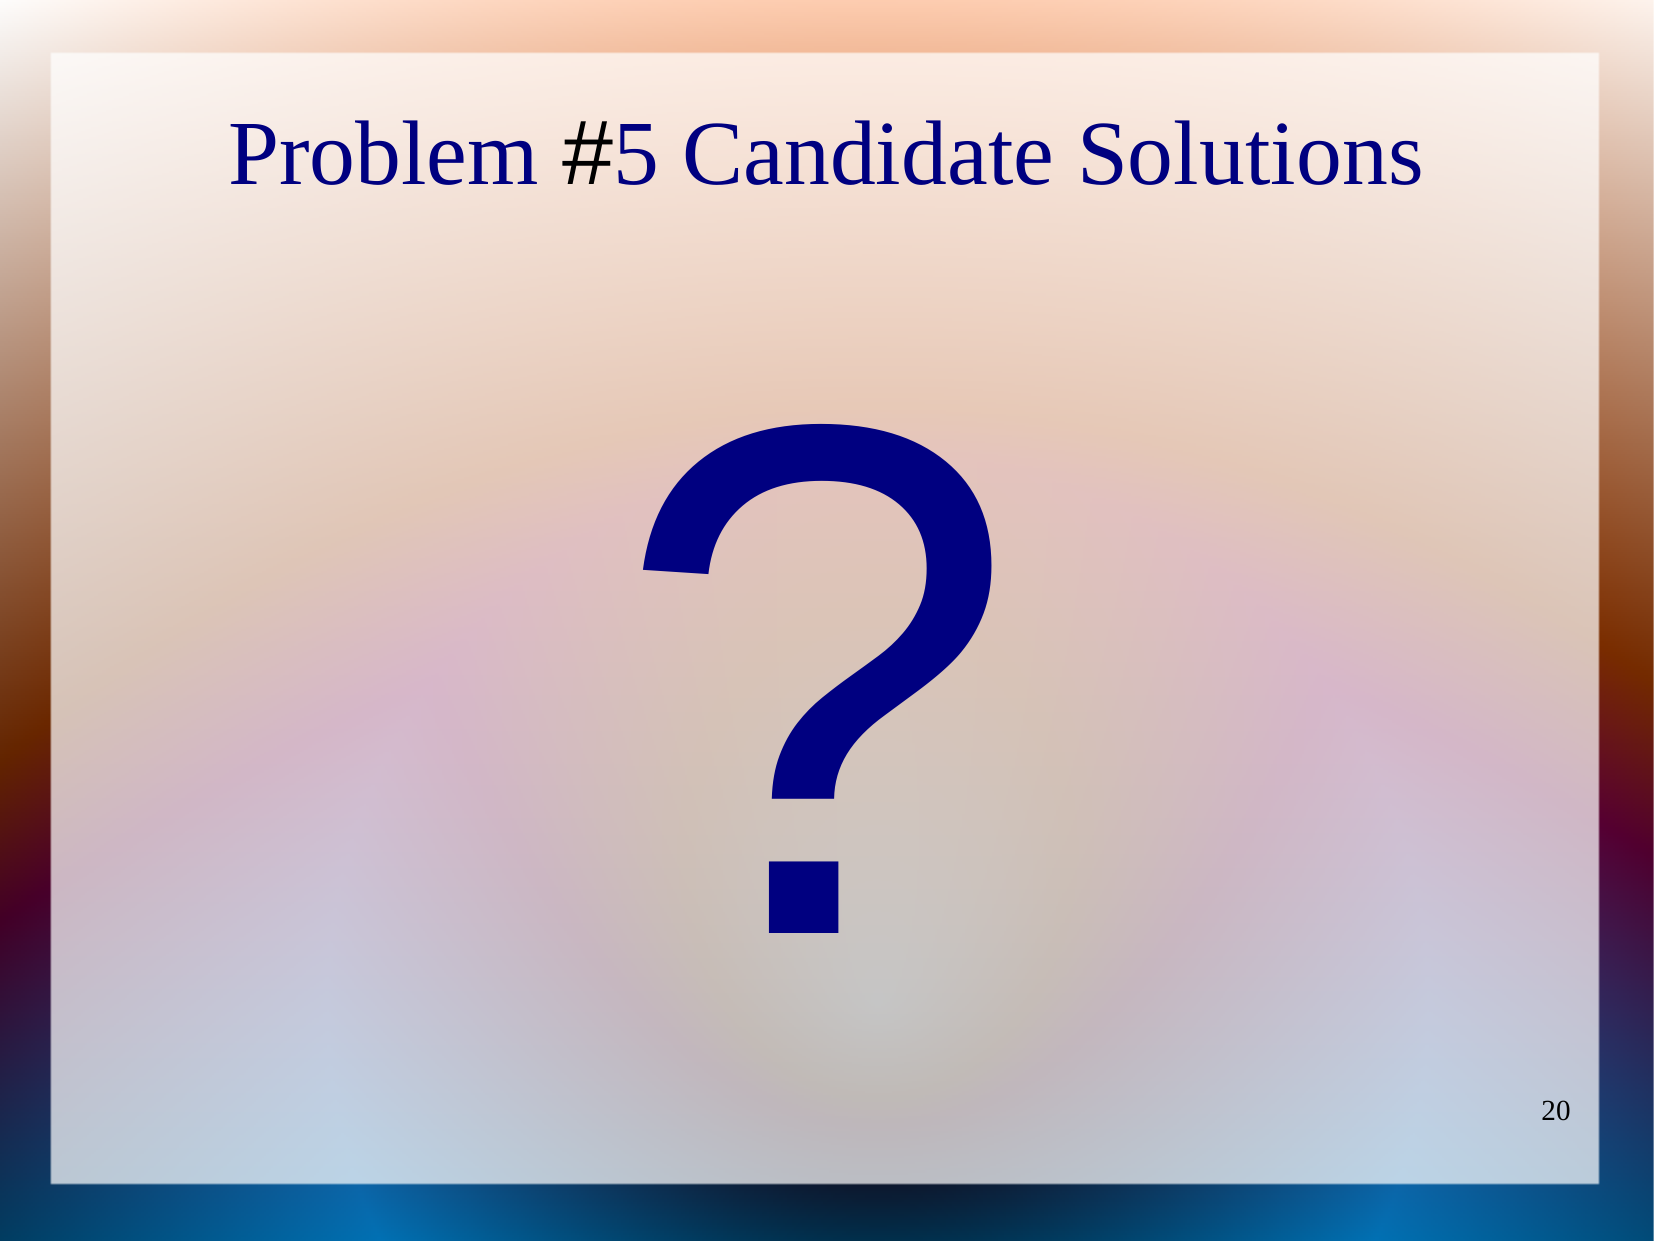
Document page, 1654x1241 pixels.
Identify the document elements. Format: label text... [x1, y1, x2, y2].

text_box ? [598, 265, 1034, 1096]
title Problem #5 Candidate Solutions [82, 49, 1571, 257]
picture [0, 0, 1654, 1241]
